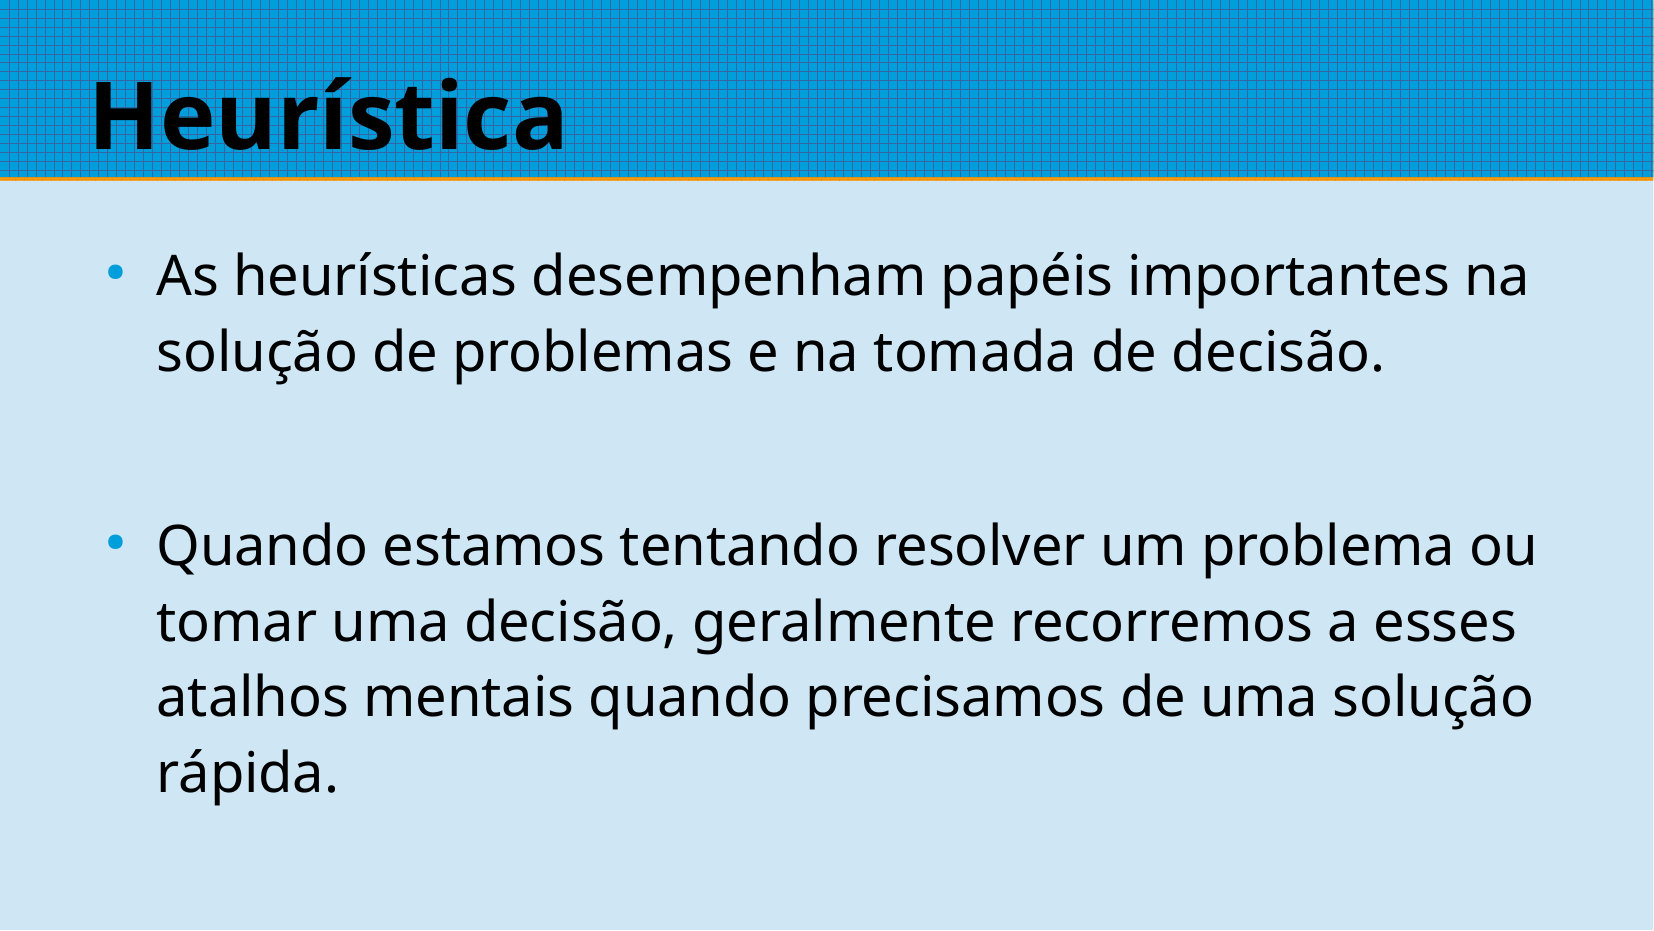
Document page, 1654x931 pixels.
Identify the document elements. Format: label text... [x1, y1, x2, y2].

title Heurística [88, 14, 1565, 178]
list As heurísticas desempenham papéis importantes na solução de problemas e na tomada de decisão. Quando estamos tentando resolver um problema ou tomar uma decisão, geralmente recorremos a esses atalhos mentais quando precisamos de uma solução rápida. [88, 236, 1565, 813]
